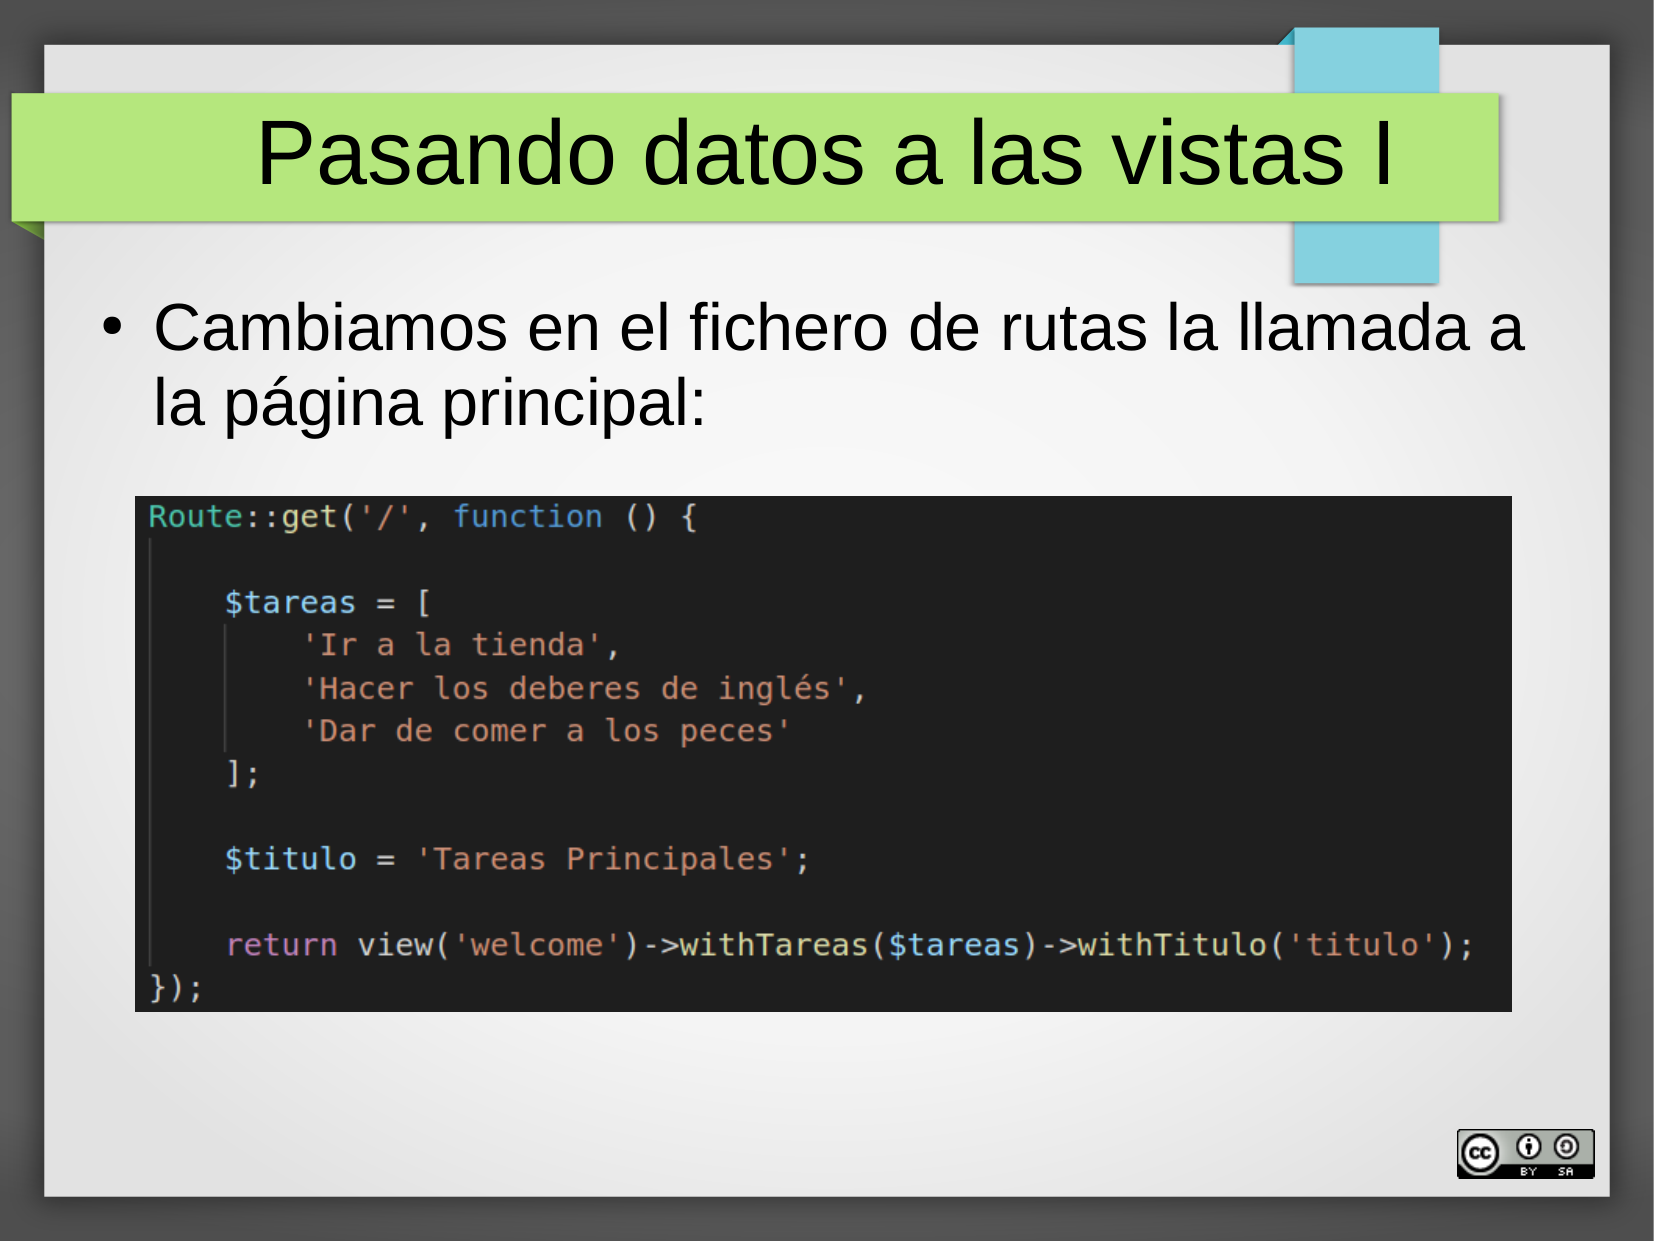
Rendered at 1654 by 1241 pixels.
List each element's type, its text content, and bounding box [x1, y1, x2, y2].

list Cambiamos en el fichero de rutas la llamada a la página principal: [82, 290, 1571, 1010]
title Pasando datos a las vistas I [82, 49, 1571, 257]
picture [0, 0, 1654, 1241]
